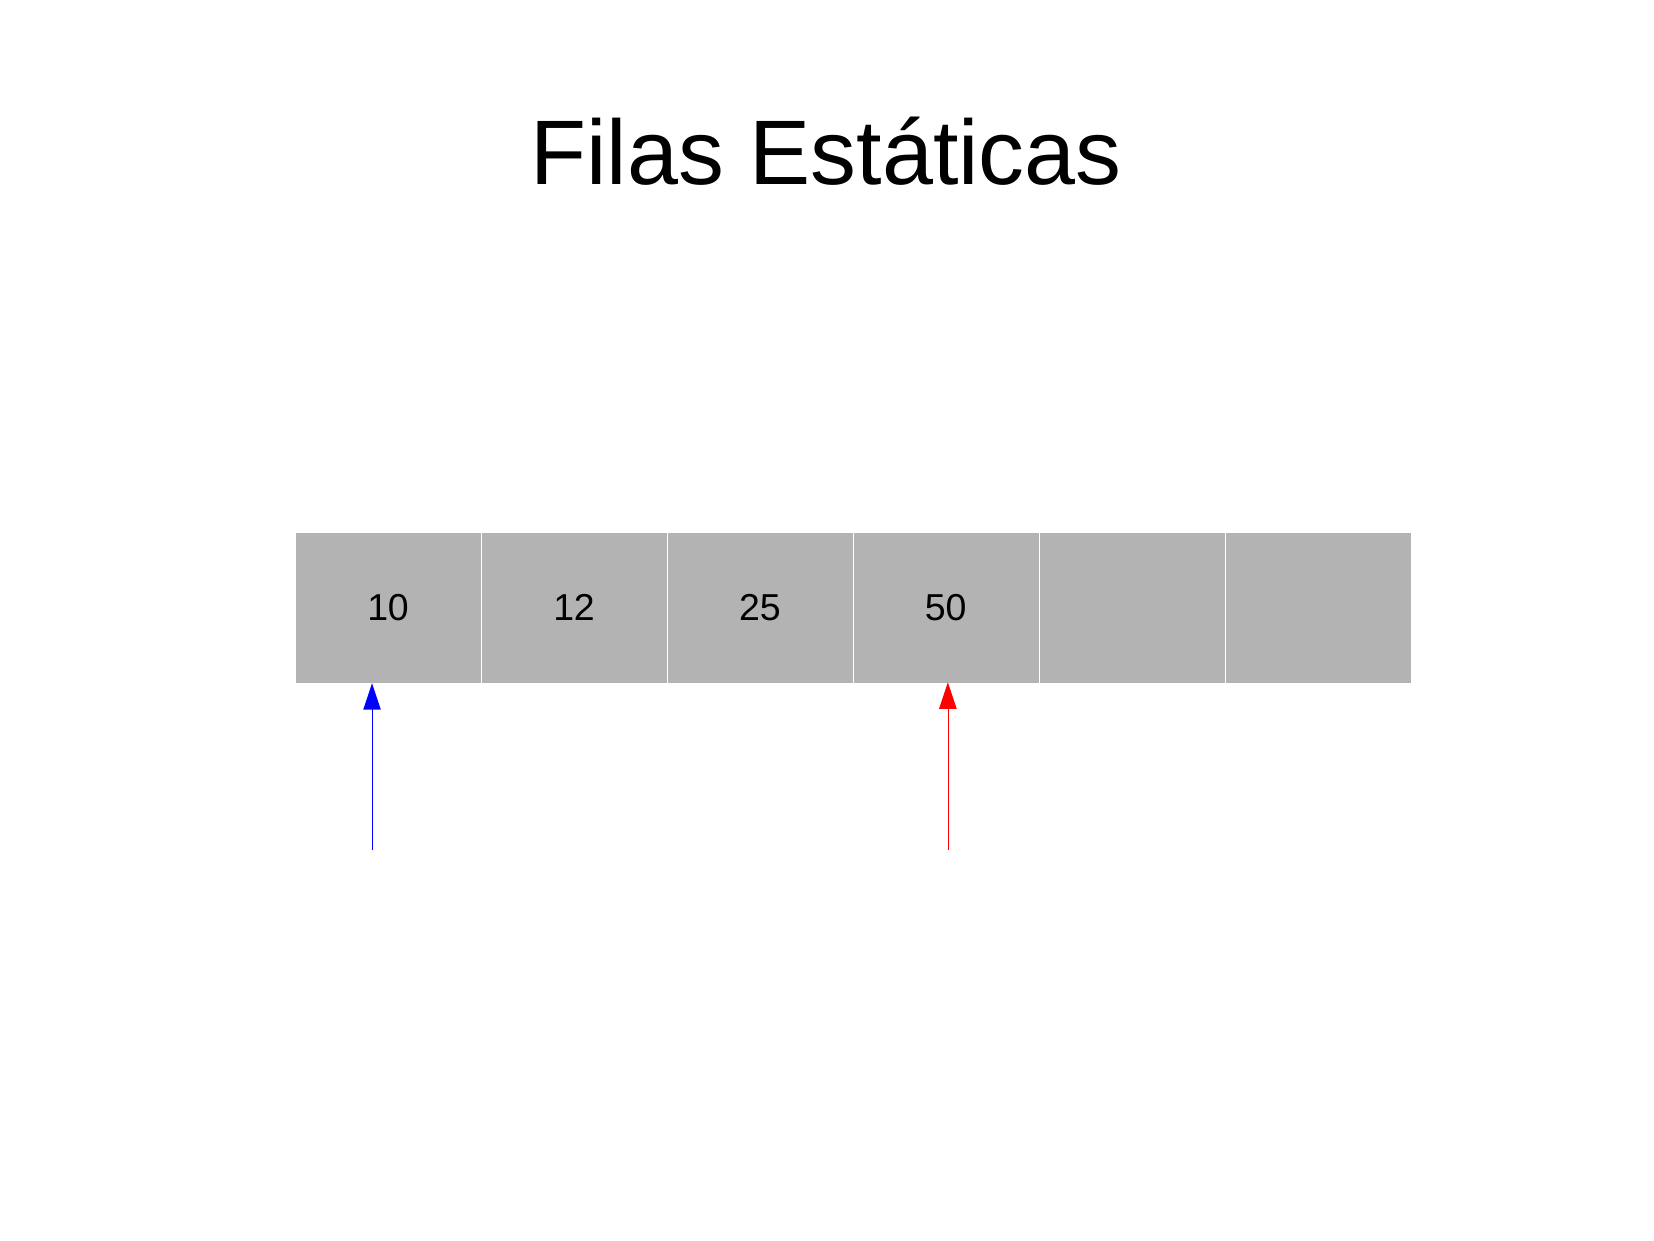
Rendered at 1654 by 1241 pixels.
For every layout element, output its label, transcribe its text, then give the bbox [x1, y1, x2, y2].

table_header 10 [296, 533, 481, 683]
table_header 25 [668, 533, 853, 683]
table_header [1226, 533, 1411, 683]
table_header [1040, 533, 1225, 683]
table_header 50 [854, 533, 1039, 683]
table_header 12 [482, 533, 667, 683]
title Filas Estáticas [82, 49, 1571, 257]
